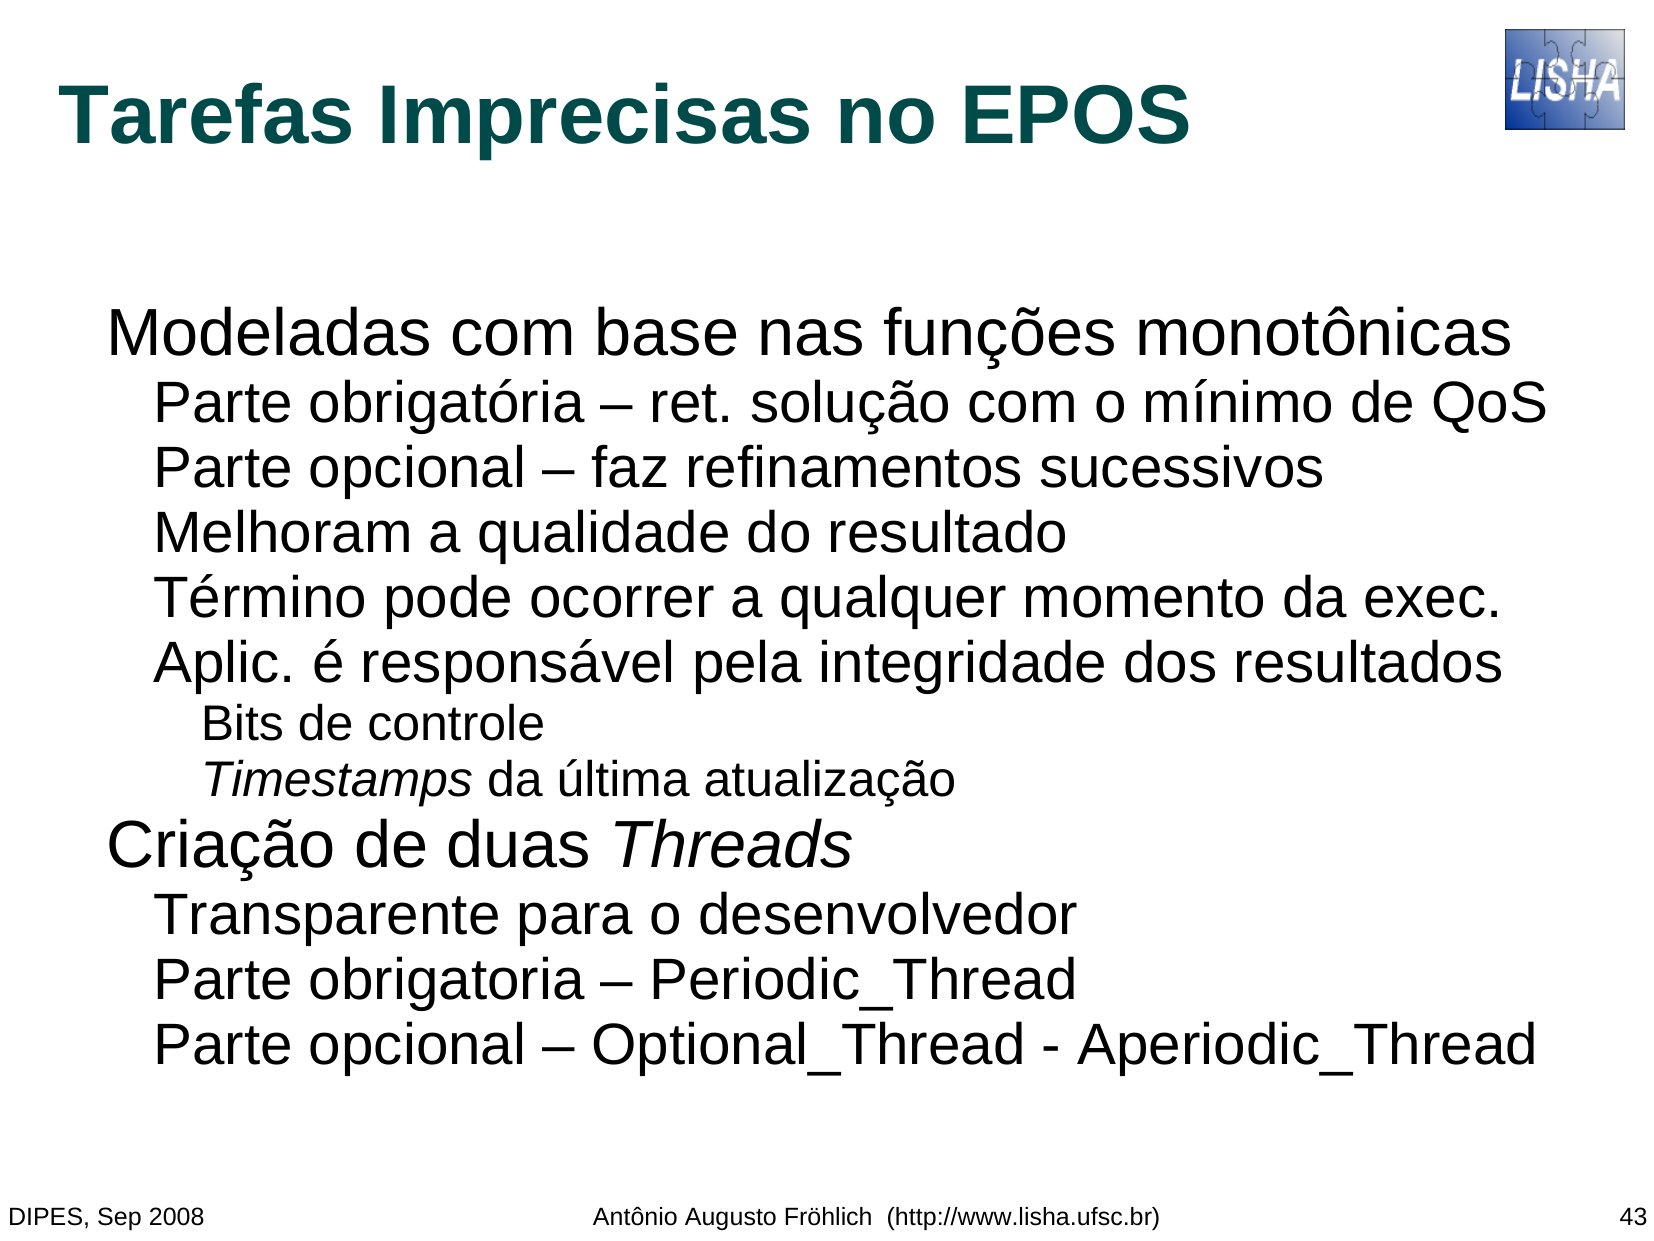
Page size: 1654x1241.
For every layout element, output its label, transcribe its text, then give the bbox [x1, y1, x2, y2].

list Modeladas com base nas funções monotônicas Parte obrigatória – ret. solução com o mínimo de QoS Parte opcional – faz refinamentos sucessivos Melhoram a qualidade do resultado Término pode ocorrer a qualquer momento da exec. Aplic. é responsável pela integridade dos resultados Bits de controle Timestamps da última atualização Criação de duas Threads Transparente para o desenvolvedor Parte obrigatoria – Periodic_Thread Parte opcional – Optional_Thread - Aperiodic_Thread [59, 295, 1595, 1182]
title Tarefas Imprecisas no EPOS [58, 11, 1595, 219]
picture [1595, 29, 1625, 130]
